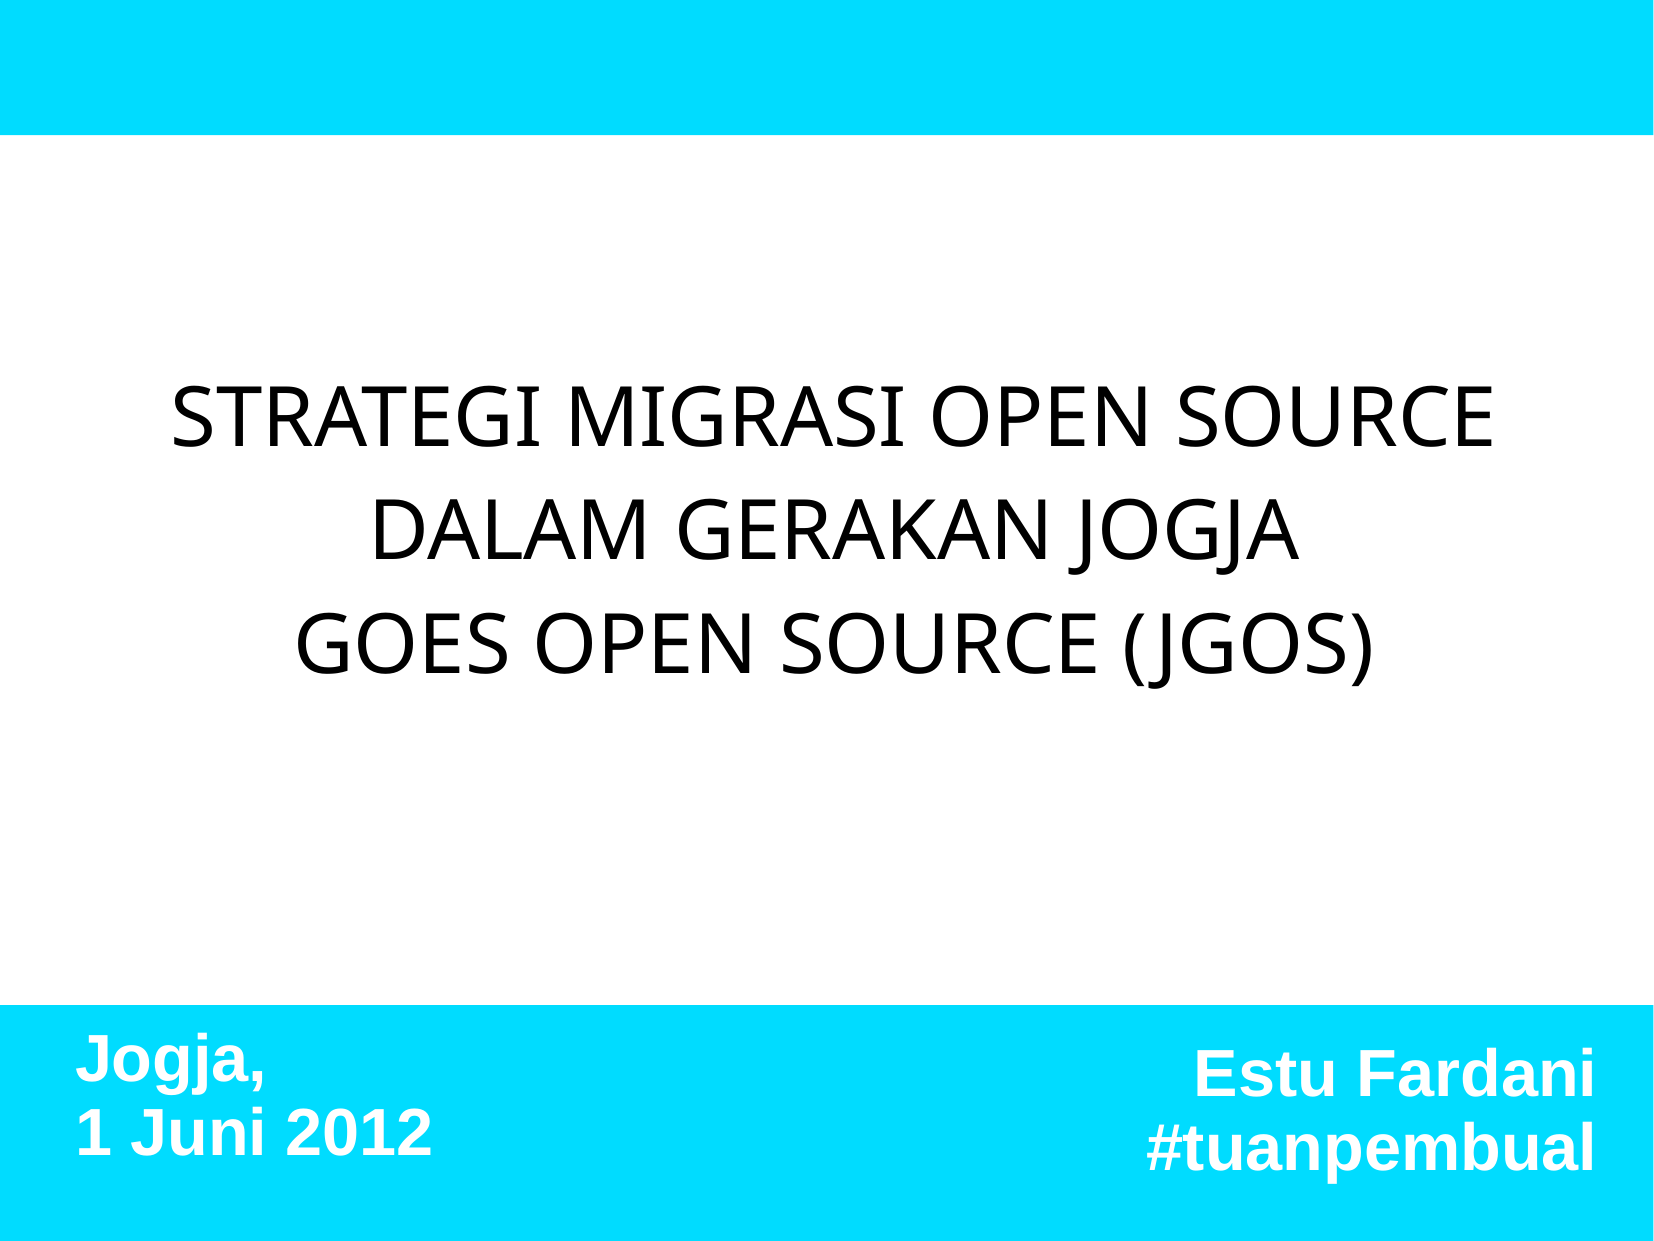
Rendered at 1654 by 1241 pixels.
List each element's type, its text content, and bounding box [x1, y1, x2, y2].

title STRATEGI MIGRASI OPEN SOURCE DALAM GERAKAN JOGJA GOES OPEN SOURCE (JGOS) [90, 375, 1579, 680]
text_box Jogja, 1 Juni 2012 [75, 1020, 608, 1171]
text_box [0, 1005, 1654, 1241]
subtitle Estu Fardani #tuanpembual [1065, 1035, 1598, 1186]
text_box [0, 0, 1654, 136]
